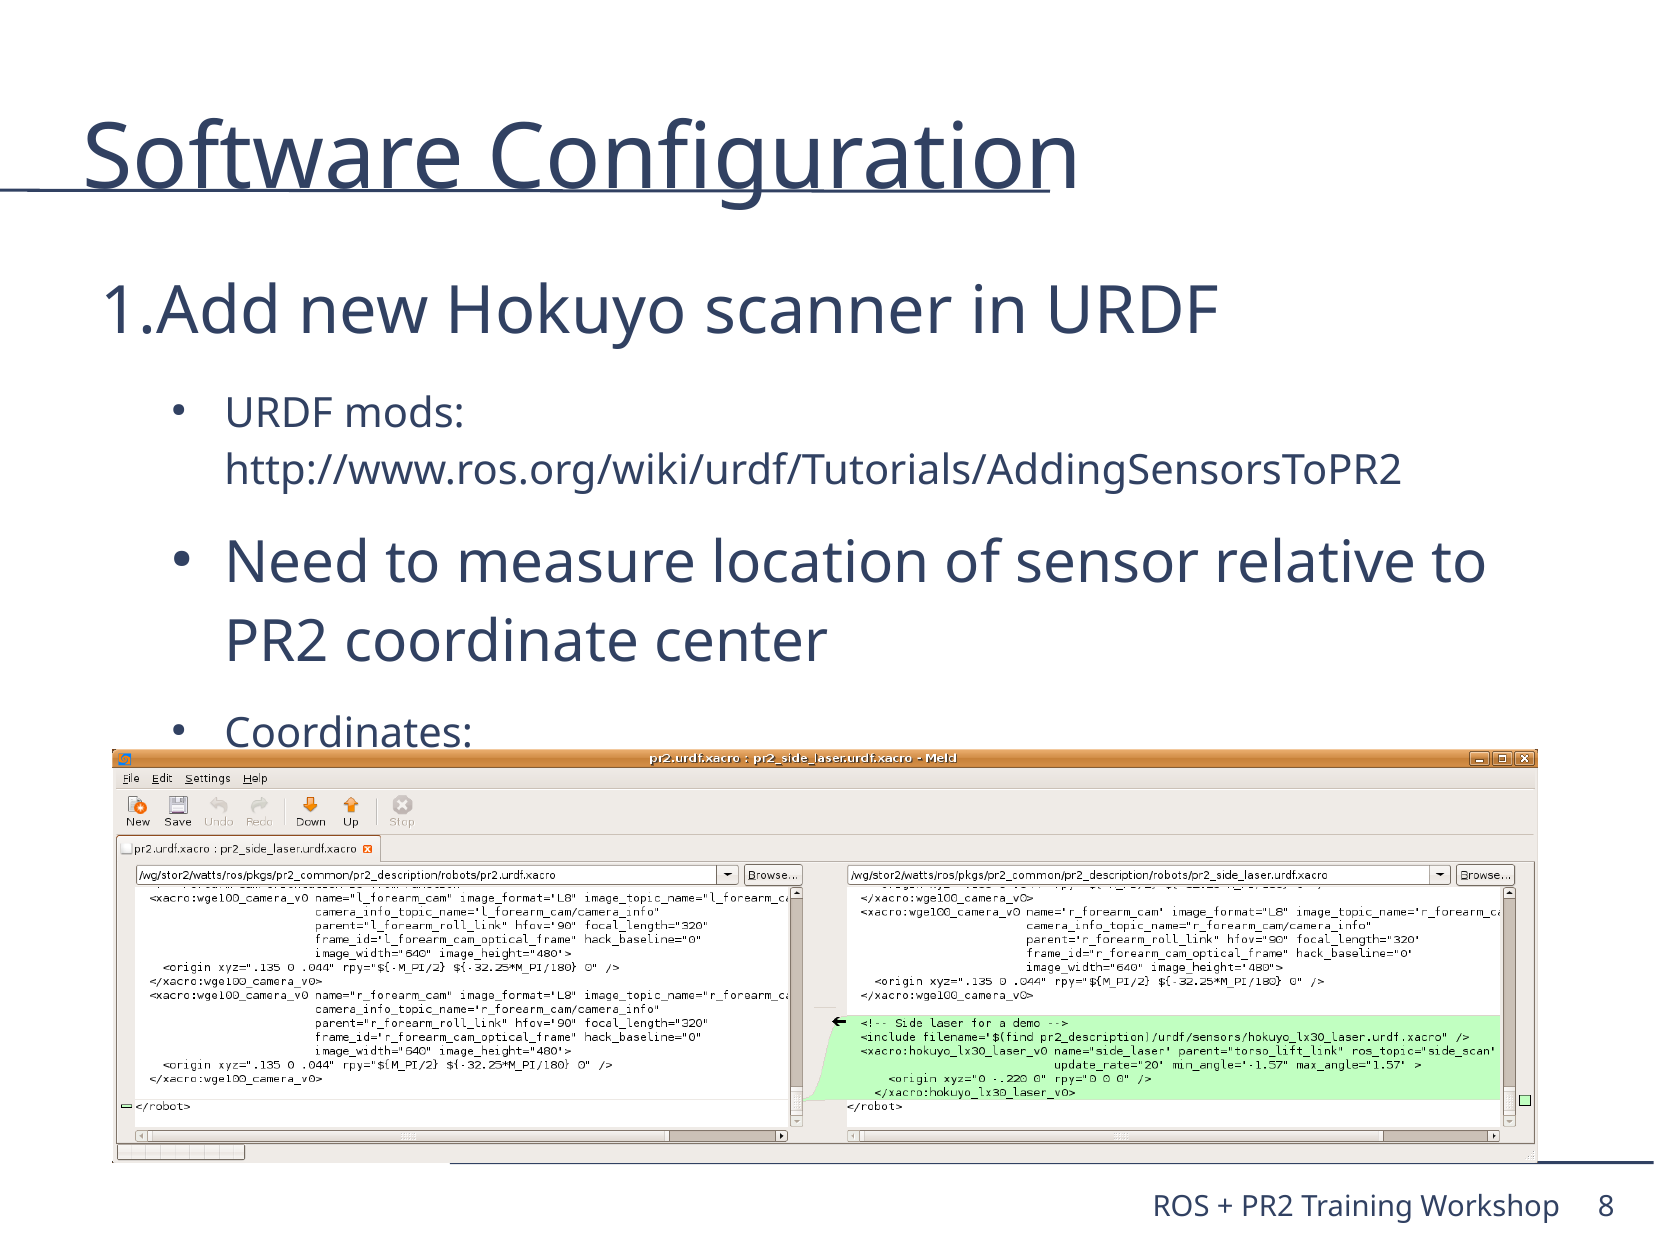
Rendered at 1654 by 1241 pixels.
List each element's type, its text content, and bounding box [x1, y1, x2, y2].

title Software Configuration [82, 49, 1571, 257]
list Add new Hokuyo scanner in URDF URDF mods: http://www.ros.org/wiki/urdf/Tutorials/AddingSensorsToPR2 Need to measure location of sensor relative to PR2 coordinate center Coordinates: http://pr.willowgarage.com/wiki/PR2/CoordinateSystems [82, 262, 1576, 1094]
picture [112, 749, 1538, 1163]
